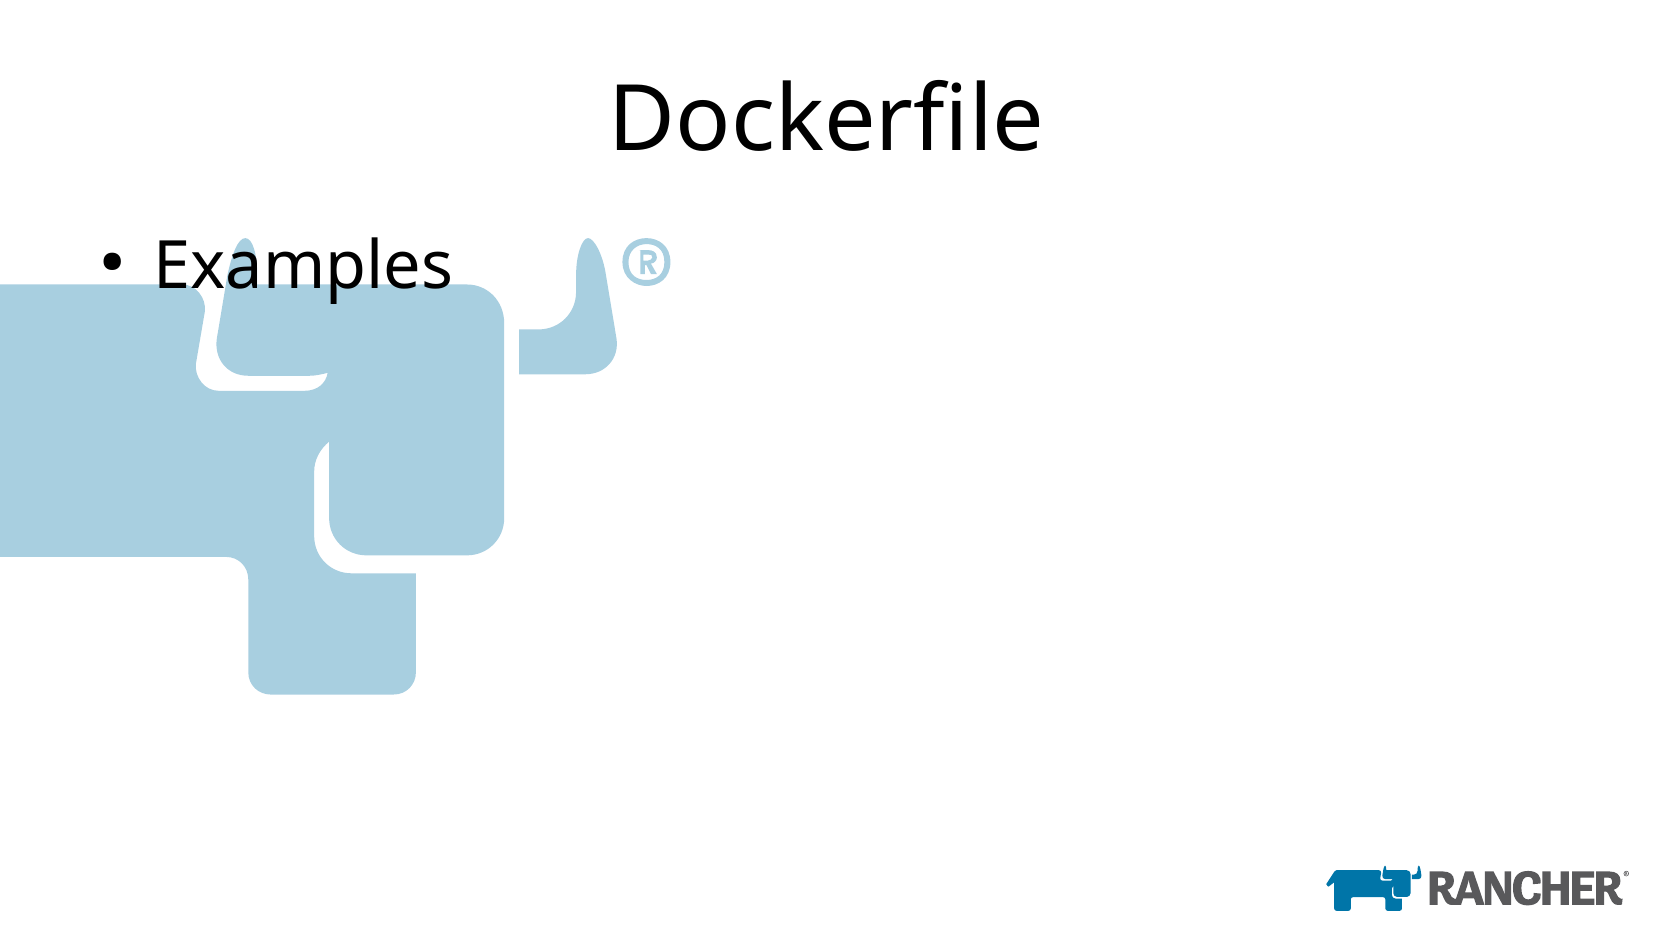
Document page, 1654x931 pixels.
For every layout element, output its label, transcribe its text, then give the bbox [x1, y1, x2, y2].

list Examples [82, 217, 1571, 758]
title Dockerfile [82, 37, 1571, 193]
